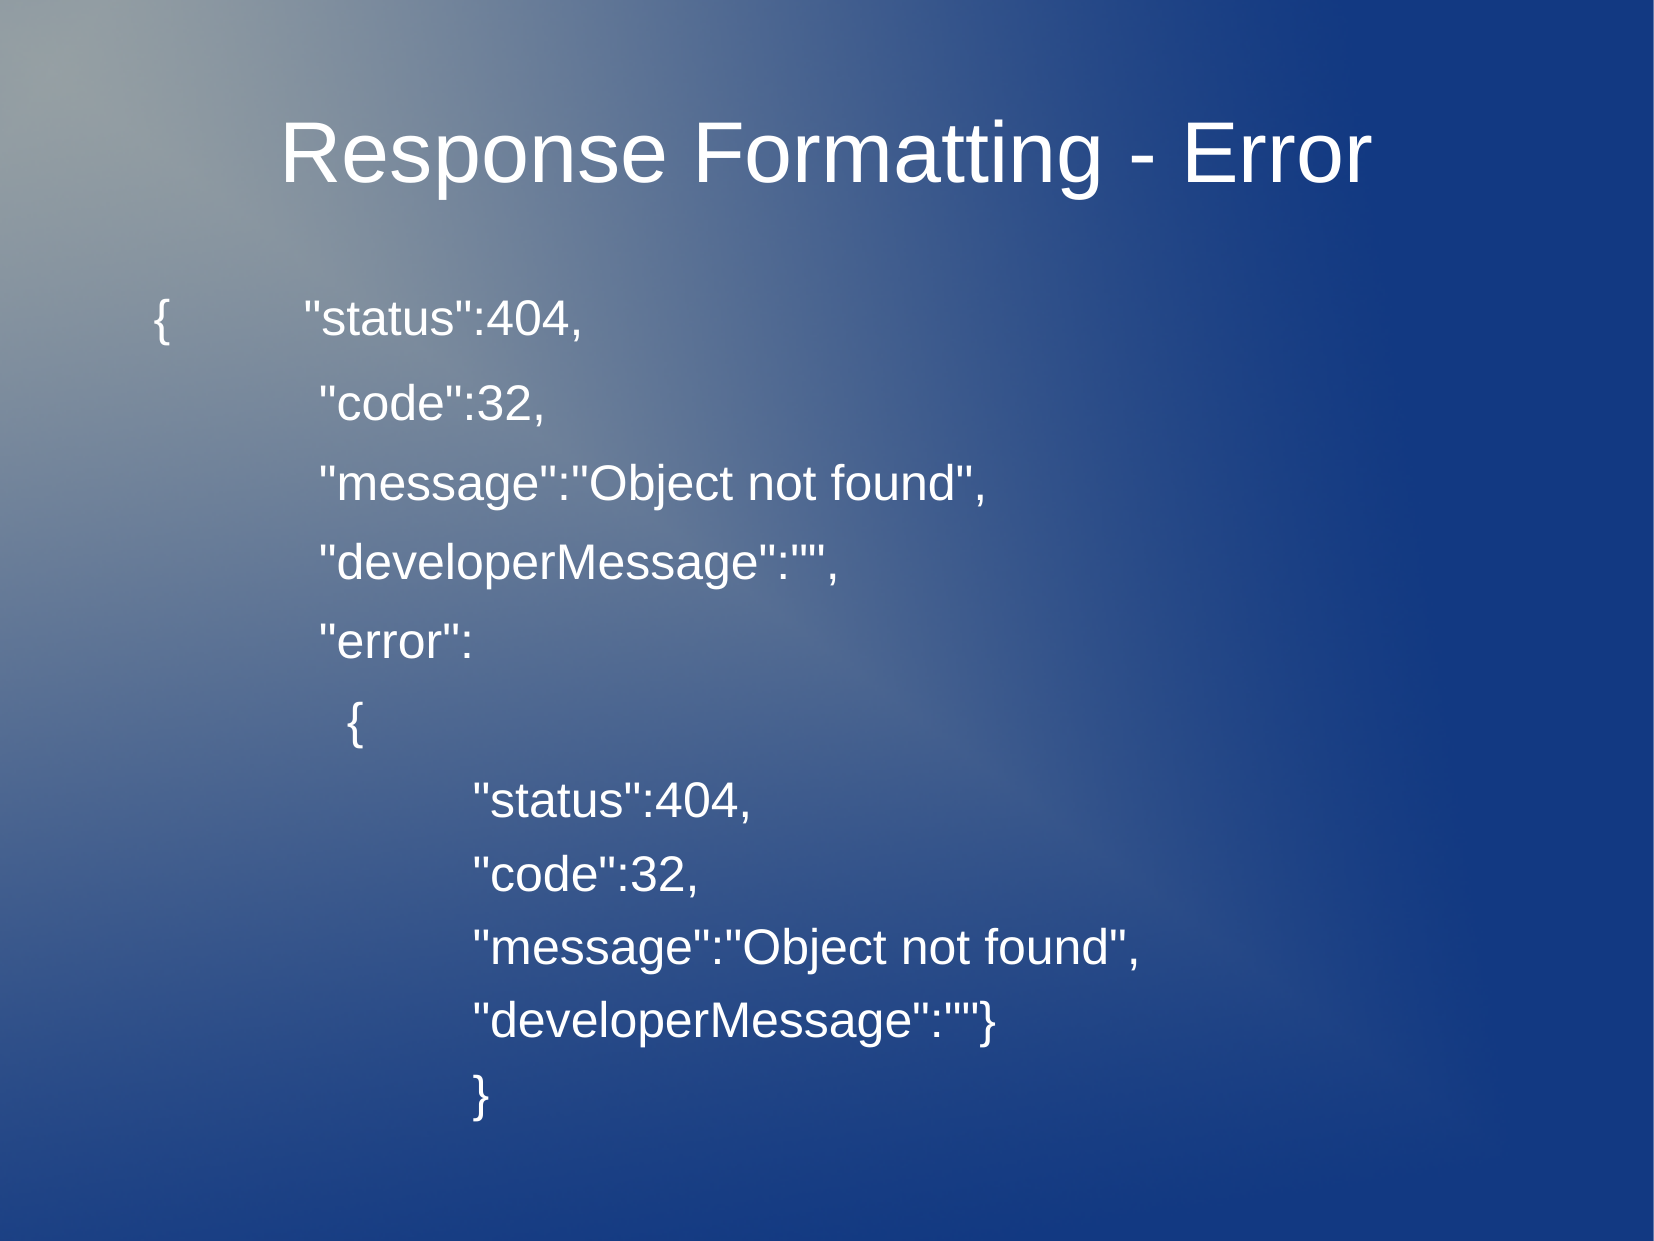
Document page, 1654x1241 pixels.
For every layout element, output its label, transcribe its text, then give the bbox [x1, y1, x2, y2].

list { "status":404, "code":32, "message":"Object not found", "developerMessage":"", "error": { "status":404, "code":32, "message":"Object not found", "developerMessage":""} } [82, 290, 1571, 1122]
picture [0, 0, 1654, 1241]
title Response Formatting - Error [82, 49, 1571, 257]
